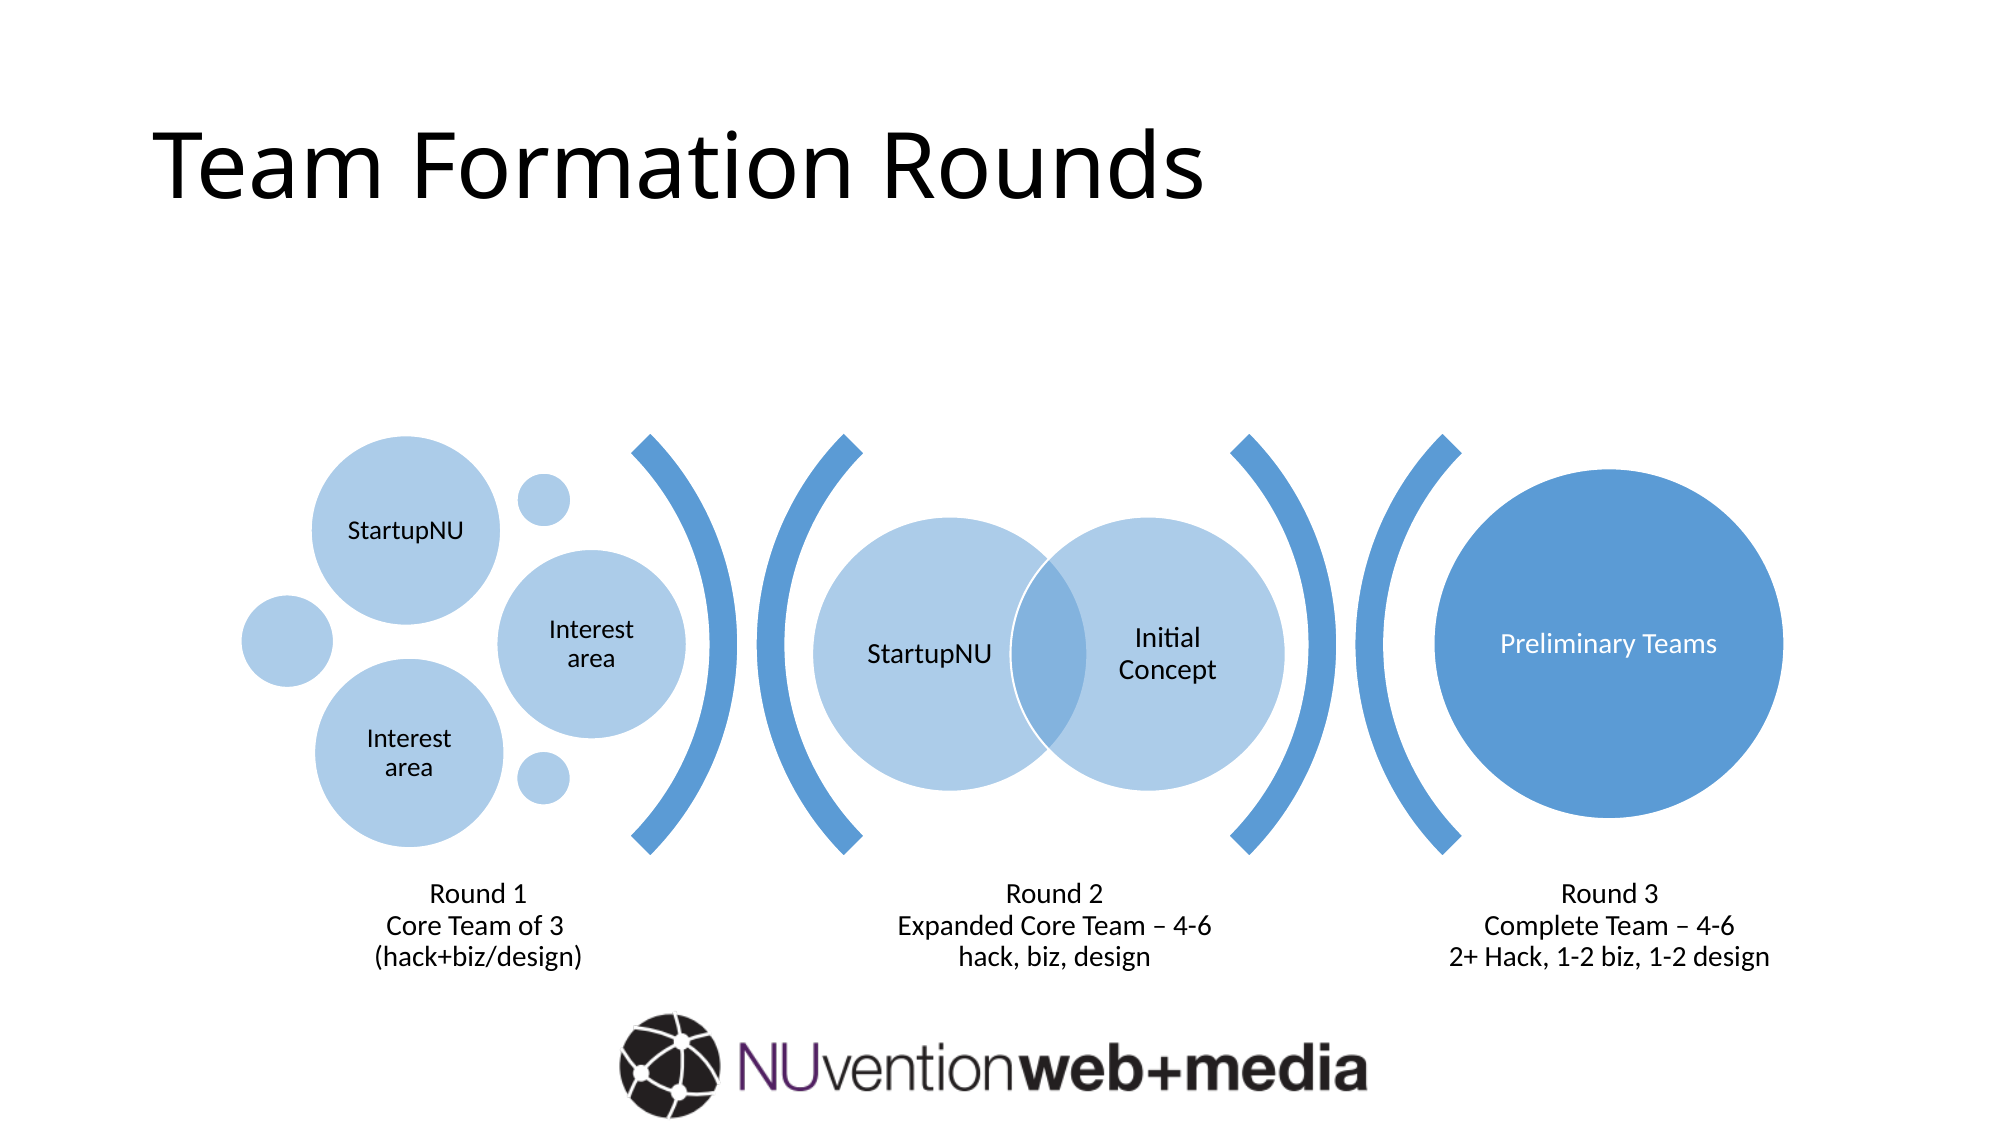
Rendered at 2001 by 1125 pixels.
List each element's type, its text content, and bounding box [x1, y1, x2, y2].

text_box Interest area [314, 657, 505, 849]
text_box Round 2 Expanded Core Team – 4-6 hack, biz, design [826, 865, 1283, 987]
text_box Round 3 Complete Team – 4-6 2+ Hack, 1-2 biz, 1-2 design [1381, 865, 1838, 987]
text_box [240, 594, 334, 688]
text_box StartupNU [812, 516, 1049, 792]
text_box [755, 432, 865, 857]
text_box [516, 750, 571, 806]
text_box [1228, 432, 1338, 857]
text_box Preliminary Teams [1433, 468, 1785, 820]
text_box [1354, 432, 1464, 857]
text_box [516, 472, 572, 528]
text_box Initial Concept [1010, 516, 1286, 792]
text_box StartupNU [310, 435, 502, 626]
text_box Interest area [496, 548, 687, 740]
text_box [629, 432, 739, 857]
text_box Round 1 Core Team of 3 (hack+biz/design) [250, 865, 707, 987]
title Team Formation Rounds [137, 59, 1863, 278]
